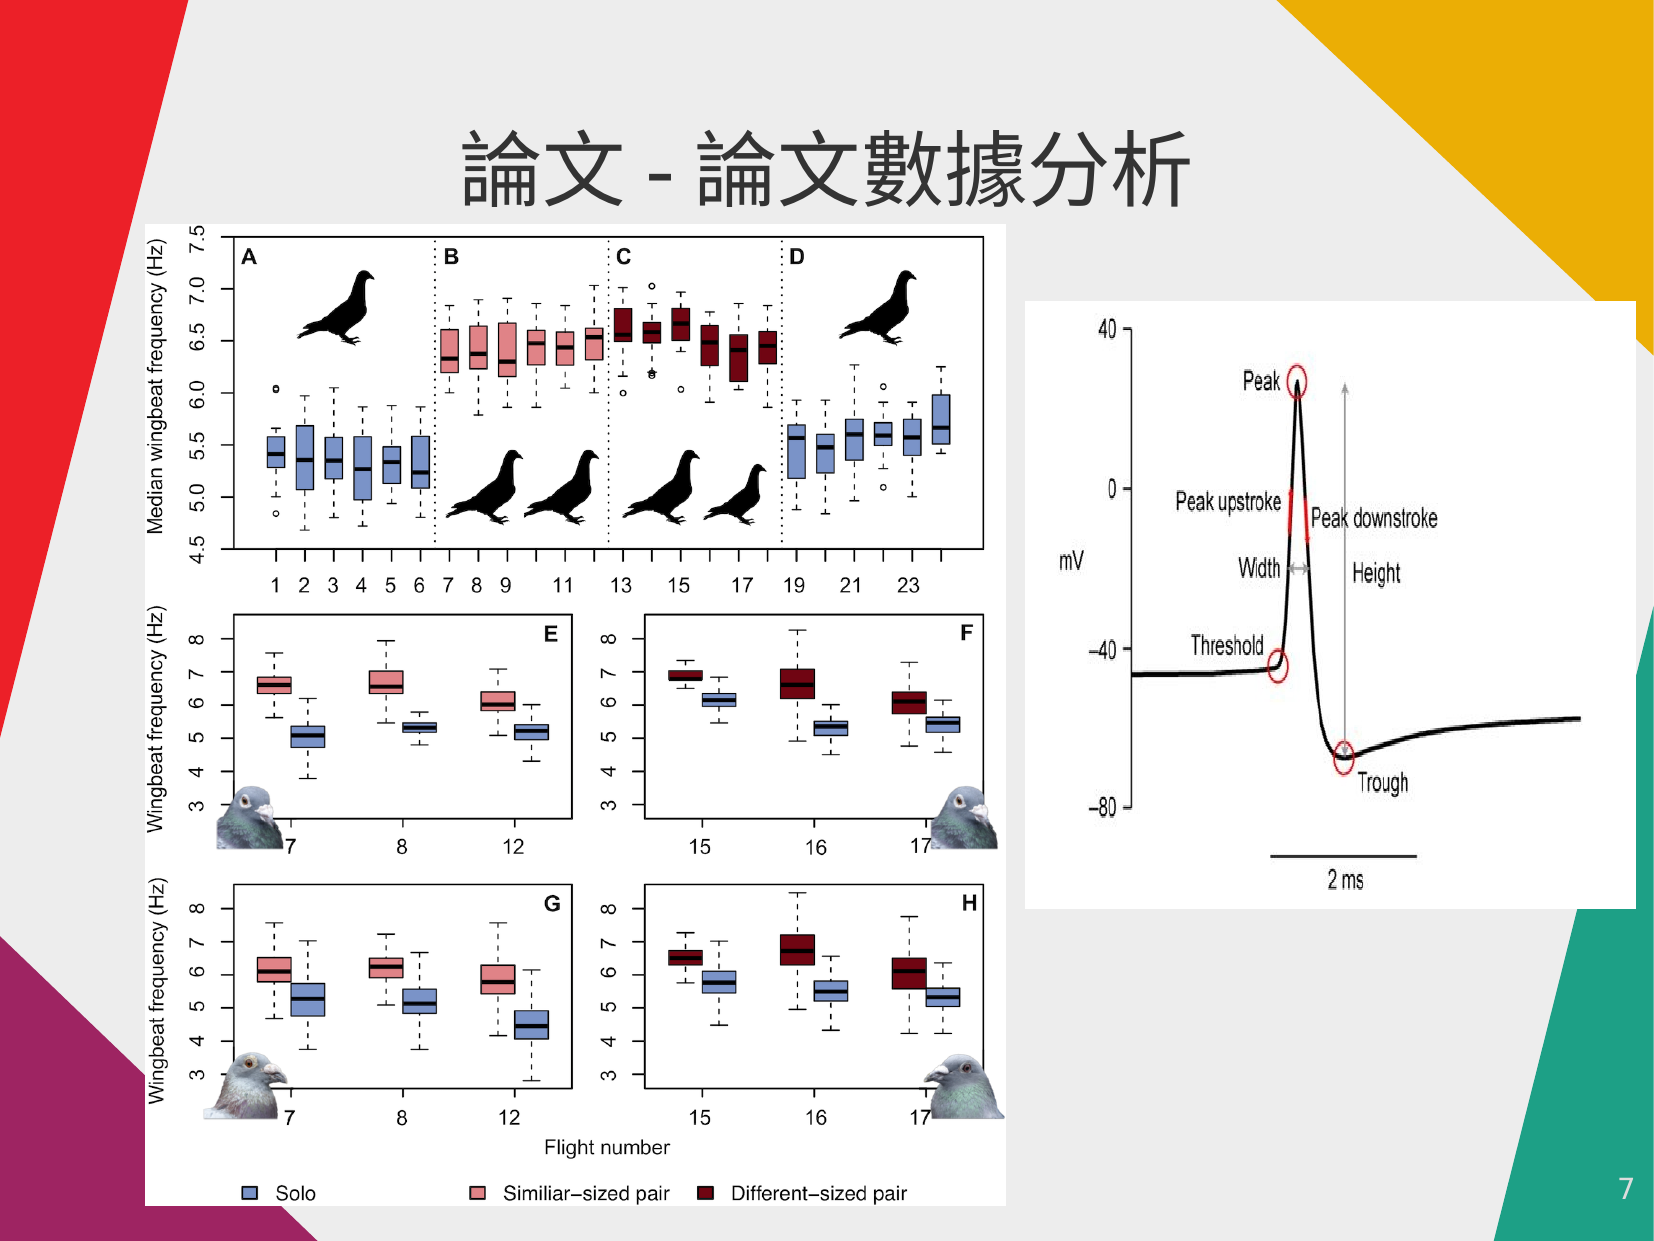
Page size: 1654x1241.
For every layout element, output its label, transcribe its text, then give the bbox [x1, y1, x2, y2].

title 論文-論文數據分析 [114, 73, 1539, 271]
picture [145, 224, 1006, 1206]
picture [1025, 301, 1636, 909]
